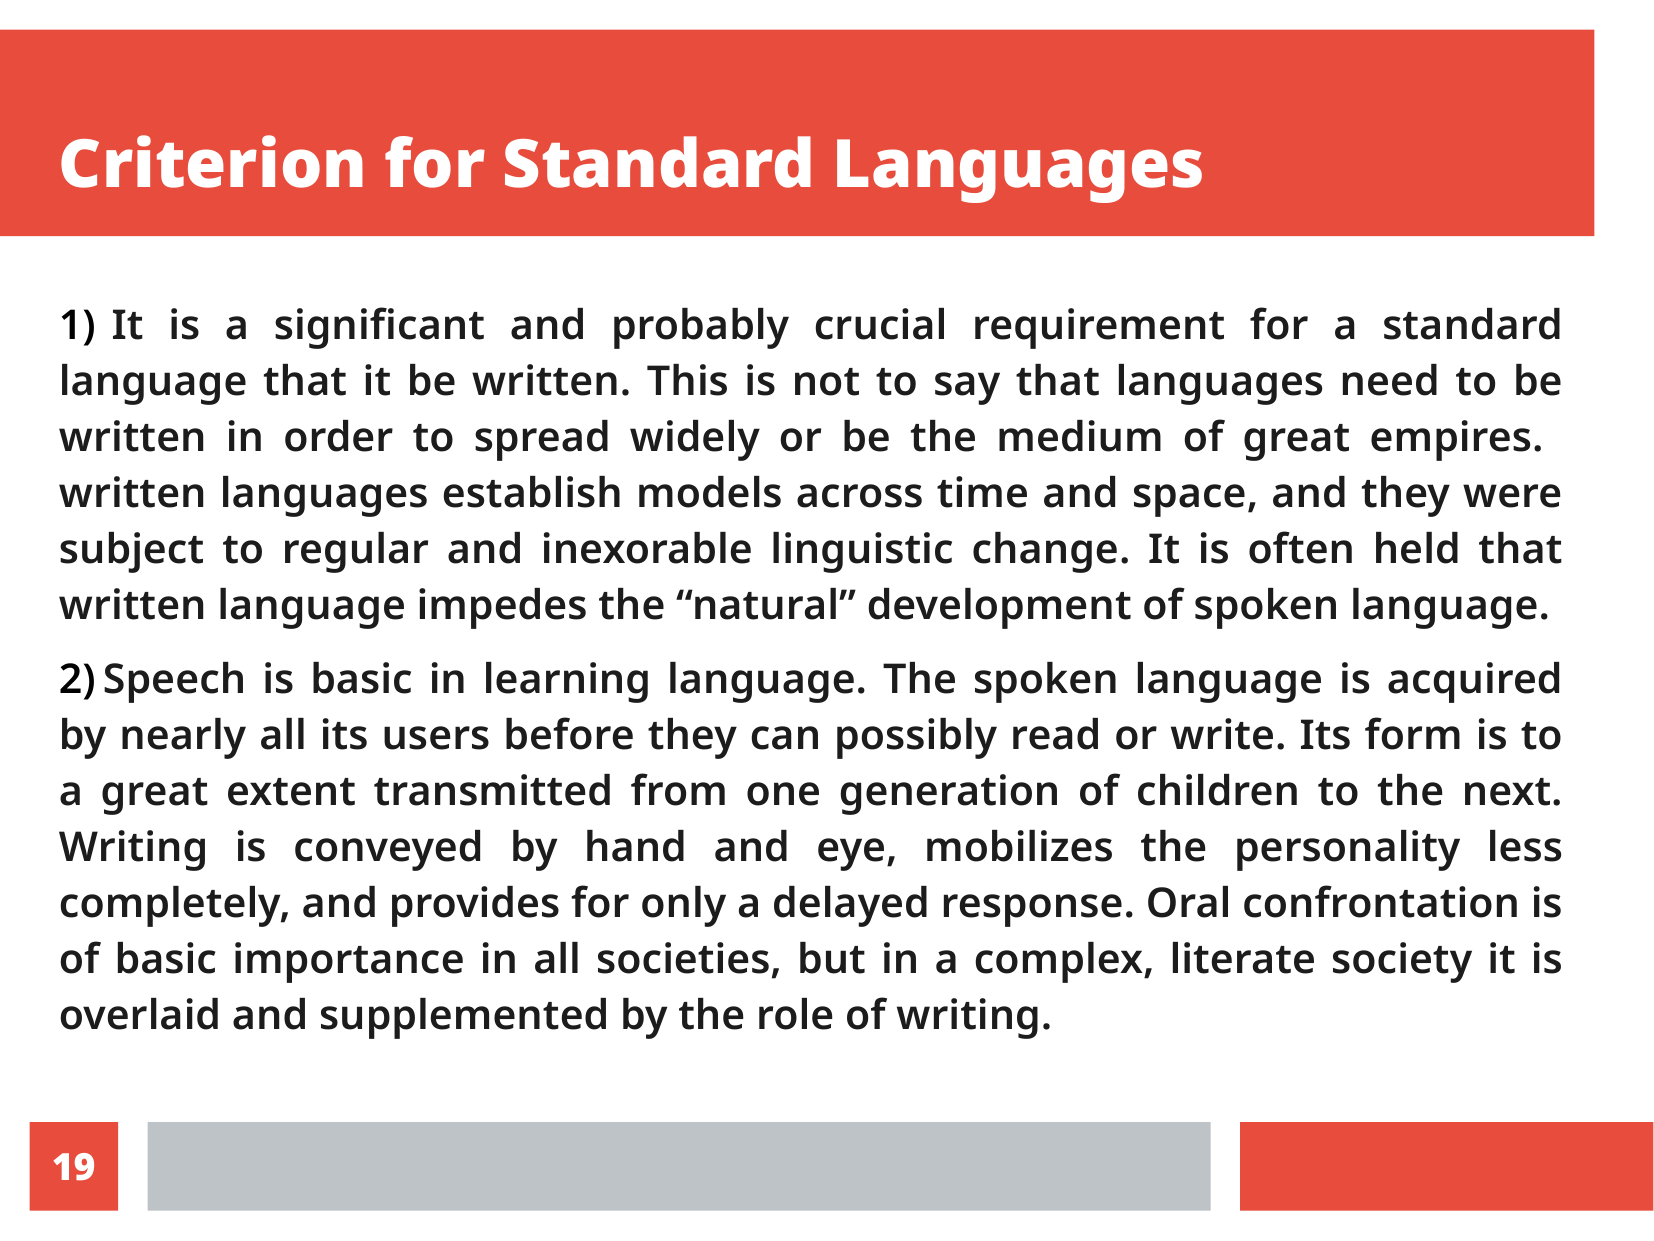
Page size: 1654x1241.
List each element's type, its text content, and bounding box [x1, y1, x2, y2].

list It is a significant and probably crucial requirement for a standard language that it be written. This is not to say that languages need to be written in order to spread widely or be the medium of great empires. written languages establish models across time and space, and they were subject to regular and inexorable linguistic change. It is often held that written language impedes the “natural” development of spoken language. Speech is basic in learning language. The spoken language is acquired by nearly all its users before they can possibly read or write. Its form is to a great extent transmitted from one generation of children to the next. Writing is conveyed by hand and eye, mobilizes the personality less completely, and provides for only a delayed response. Oral confrontation is of basic importance in all societies, but in a complex, literate society it is overlaid and supplemented by the role of writing. [59, 295, 1565, 1093]
title Criterion for Standard Languages [59, 59, 1595, 207]
